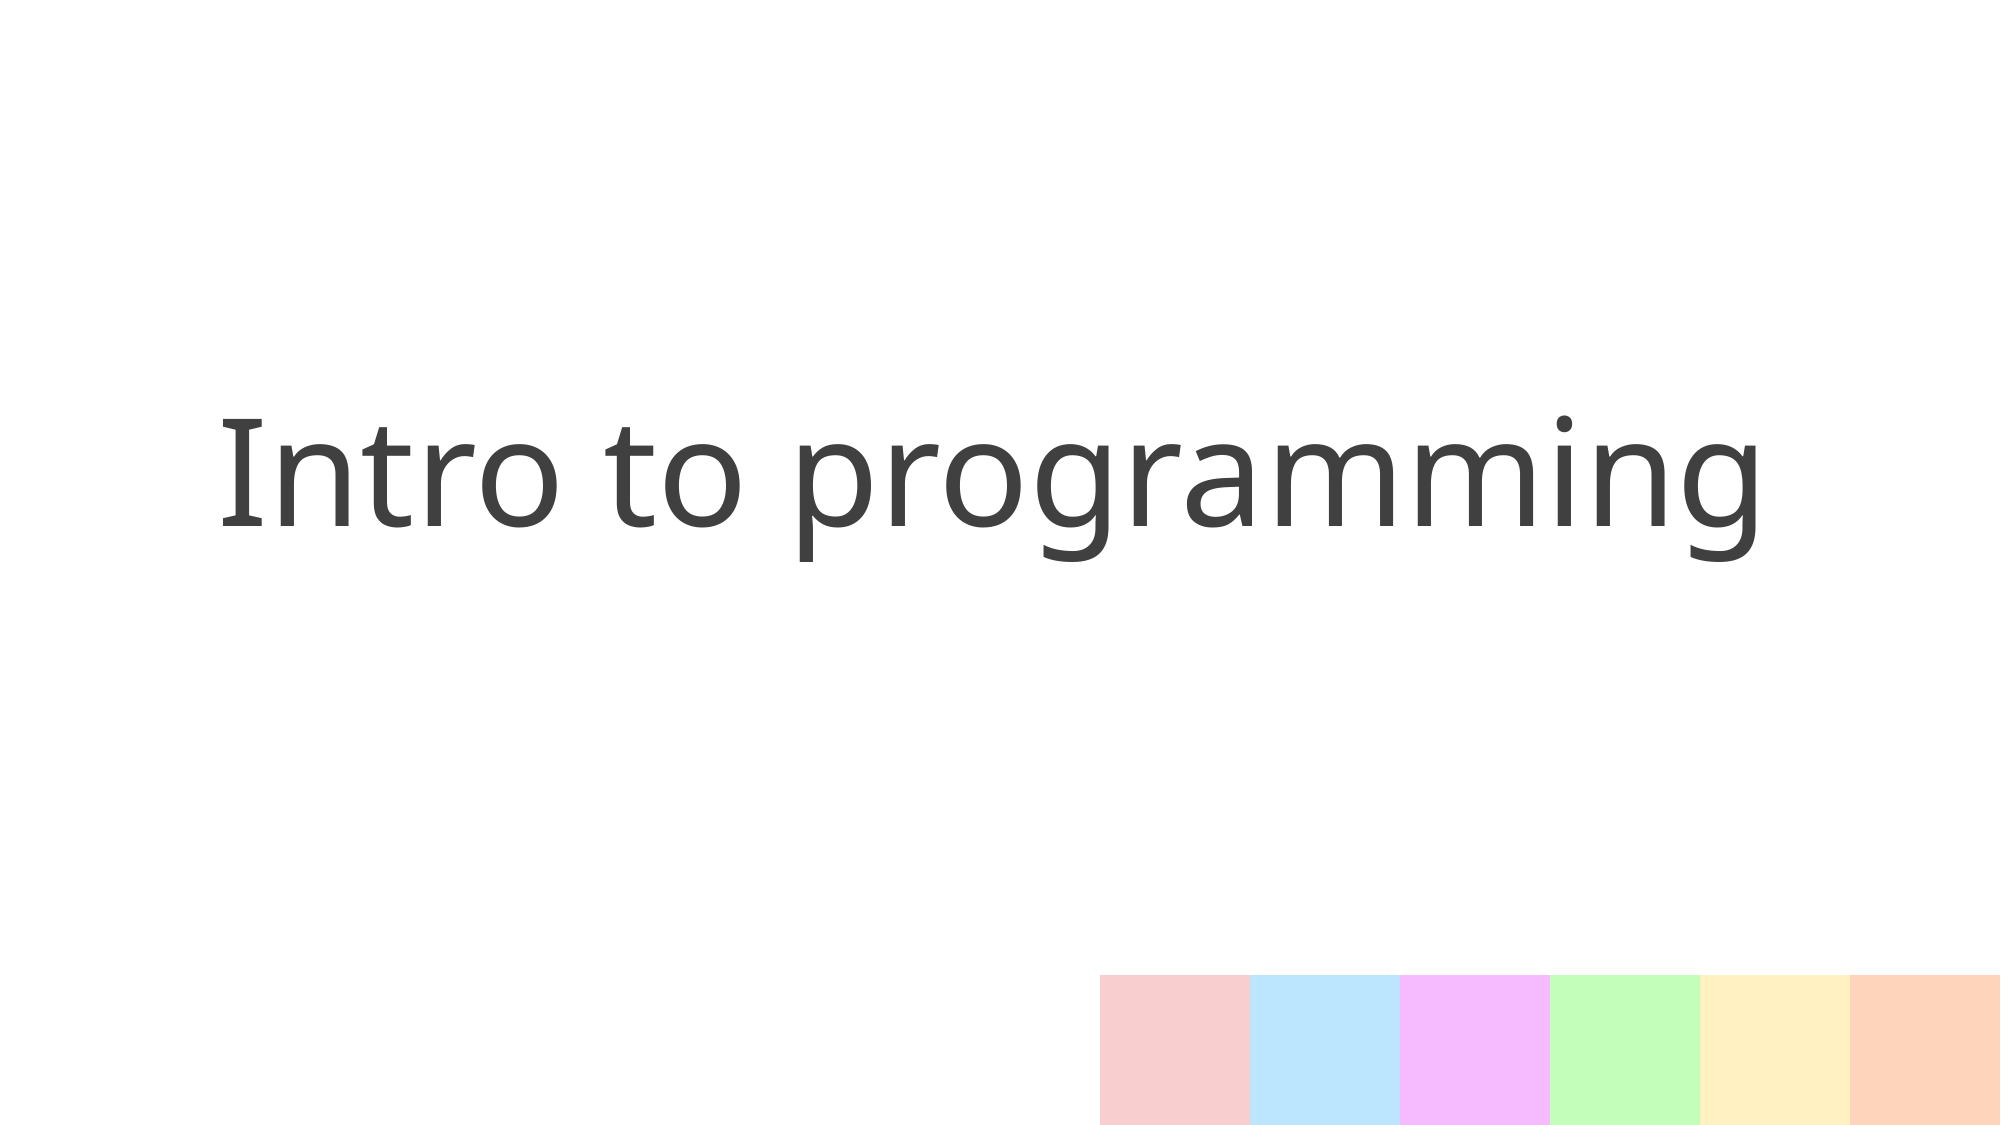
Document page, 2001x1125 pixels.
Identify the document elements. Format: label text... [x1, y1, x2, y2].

title Intro to programming [112, 337, 1876, 601]
text_box [1100, 975, 2000, 1125]
